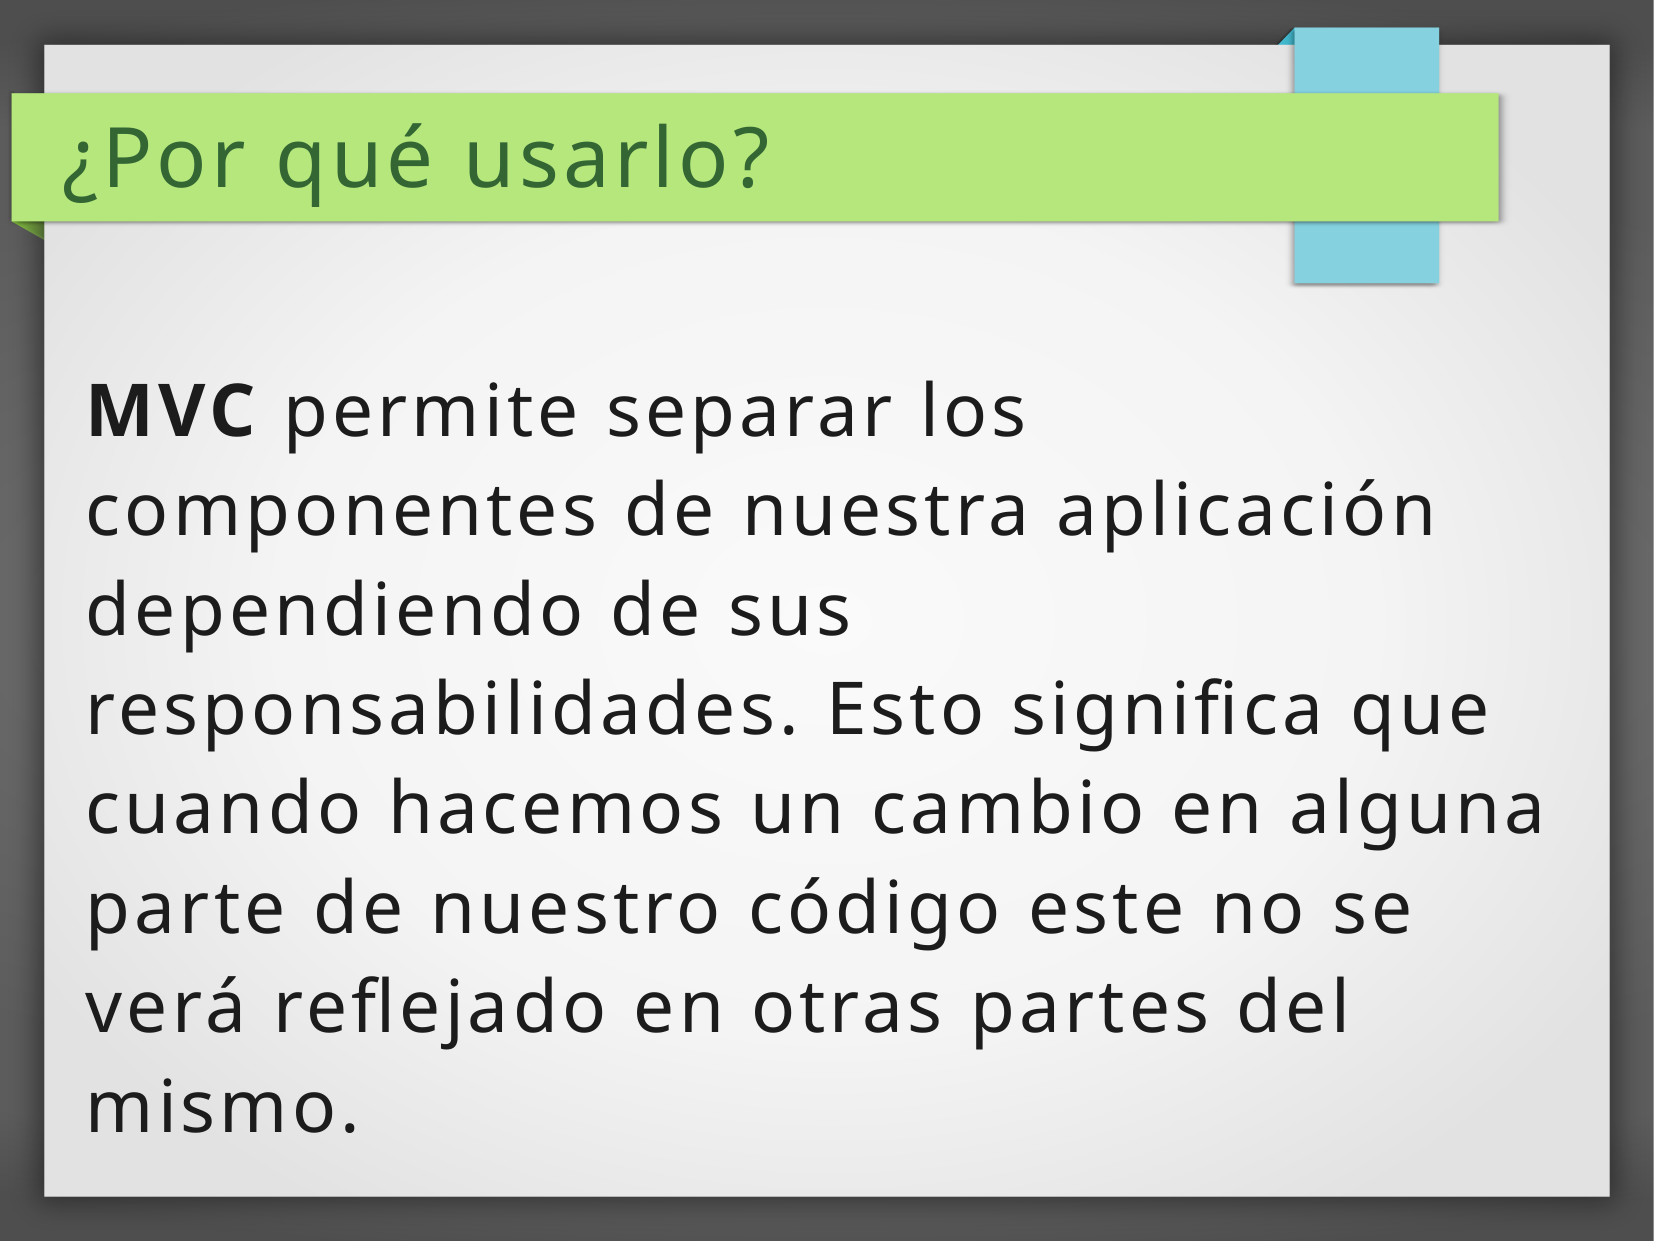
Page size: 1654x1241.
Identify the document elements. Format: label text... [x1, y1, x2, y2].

picture [0, 0, 1654, 1241]
text_box ¿Por qué usarlo? [47, 94, 1489, 217]
text_box MVC permite separar los componentes de nuestra aplicación dependiendo de sus responsabilidades. Esto significa que cuando hacemos un cambio en alguna parte de nuestro código este no se verá reflejado en otras partes del mismo. [70, 350, 1583, 1046]
